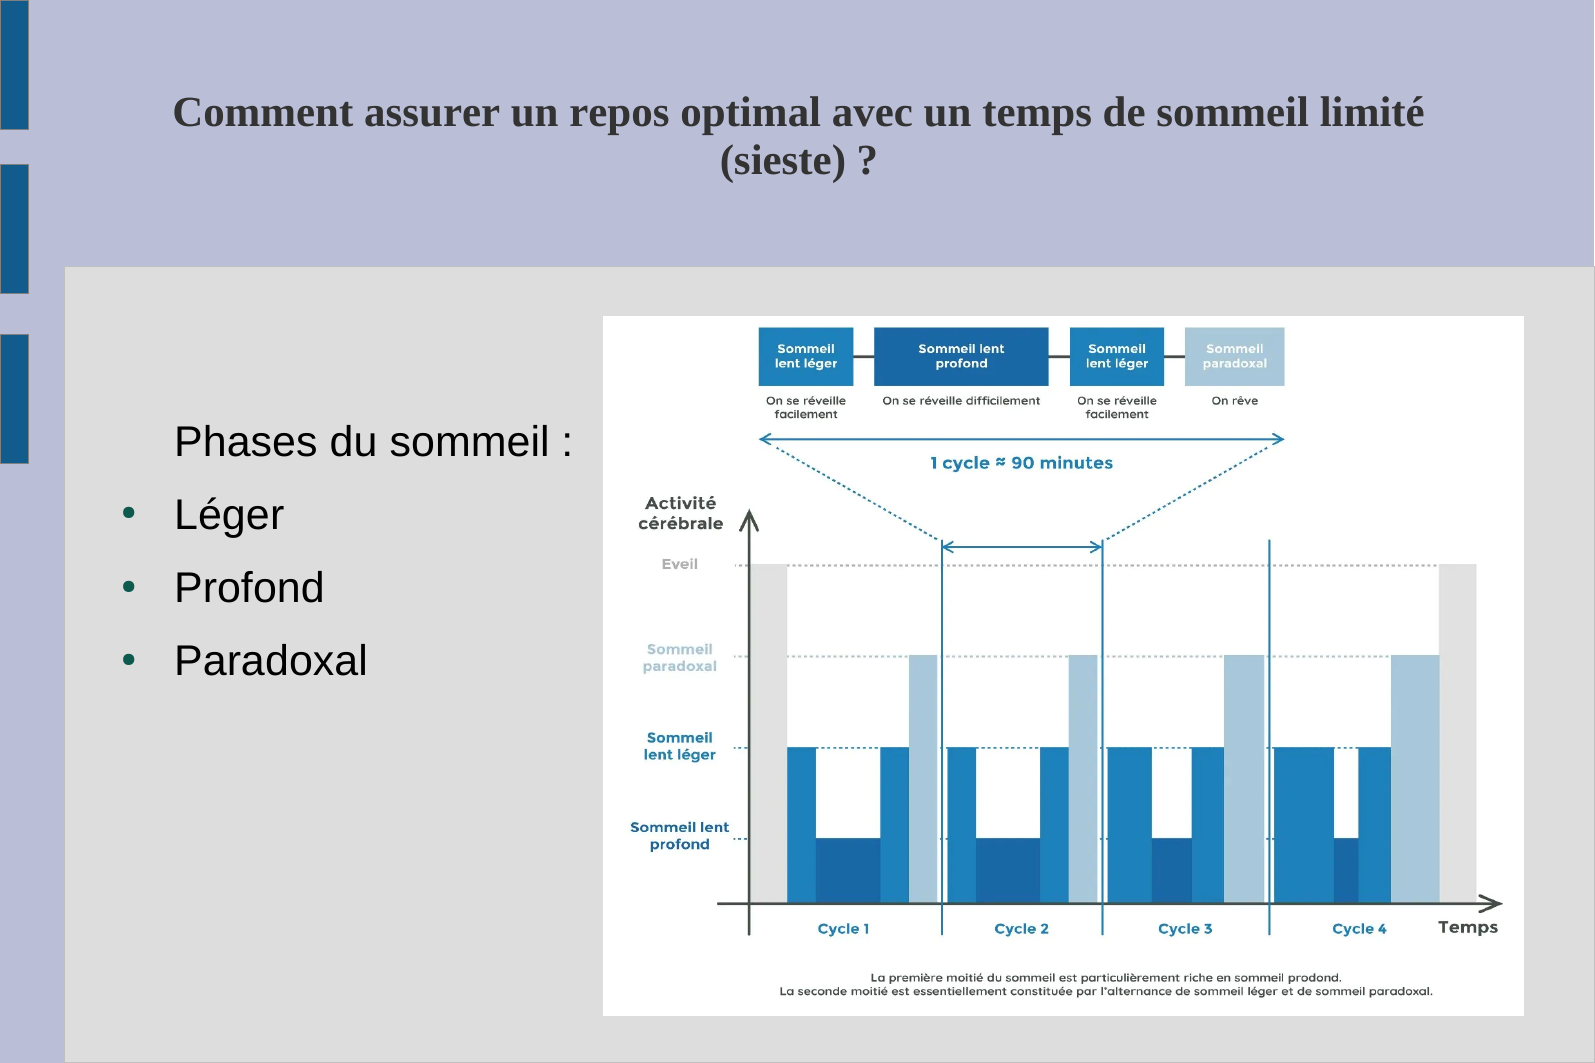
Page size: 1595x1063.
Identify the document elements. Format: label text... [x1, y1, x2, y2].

list Phases du sommeil : Léger Profond Paradoxal [103, 416, 768, 1063]
picture [603, 316, 1524, 1016]
title Comment assurer un repos optimal avec un temps de sommeil limité (sieste) ? [118, 47, 1480, 225]
